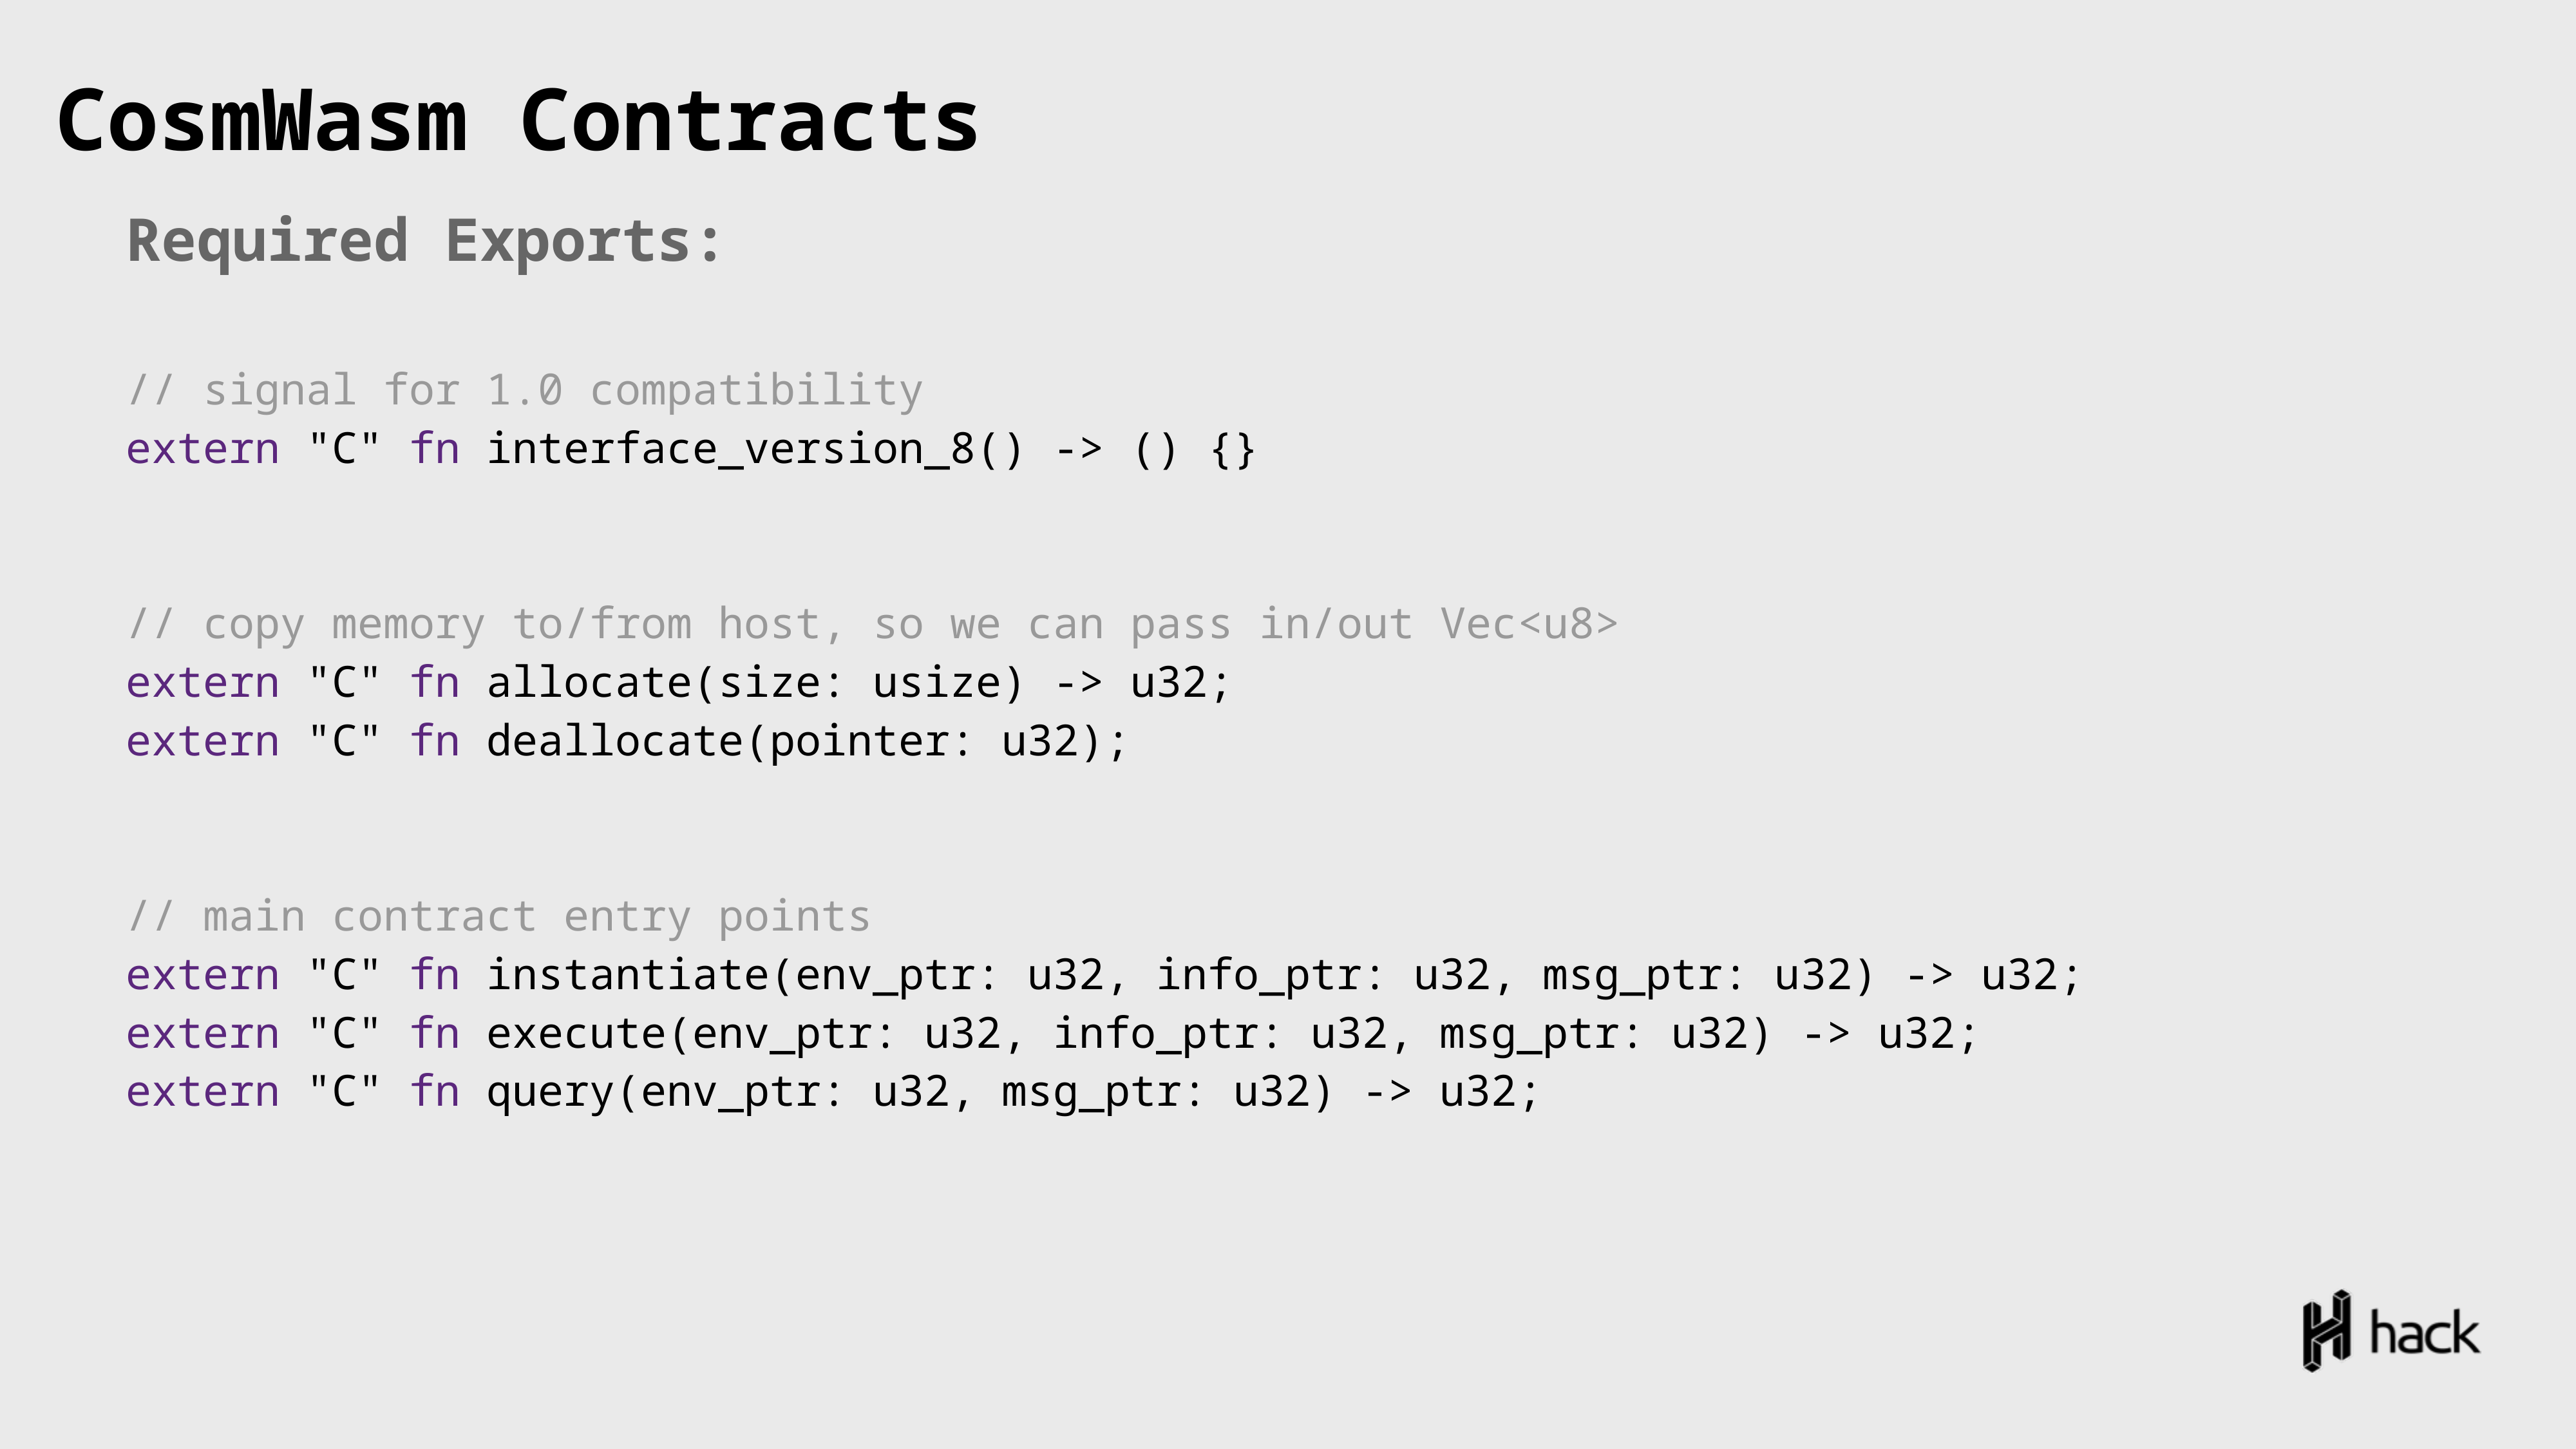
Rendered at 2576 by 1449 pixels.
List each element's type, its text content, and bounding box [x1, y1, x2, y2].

title CosmWasm Contracts [0, 0, 1039, 235]
picture [2302, 1288, 2481, 1374]
text_box Required Exports: // signal for 1.0 compatibility extern "C" fn interface_version_8() -> () {} // copy memory to/from host, so we can pass in/out Vec<u8> extern "C" fn allocate(size: usize) -> u32; extern "C" fn deallocate(pointer: u32); // main contract entry points extern "C" fn instantiate(env_ptr: u32, info_ptr: u32, msg_ptr: u32) -> u32; extern "C" fn execute(env_ptr: u32, info_ptr: u32, msg_ptr: u32) -> u32; extern "C" fn query(env_ptr: u32, msg_ptr: u32) -> u32; [117, 193, 2246, 1377]
